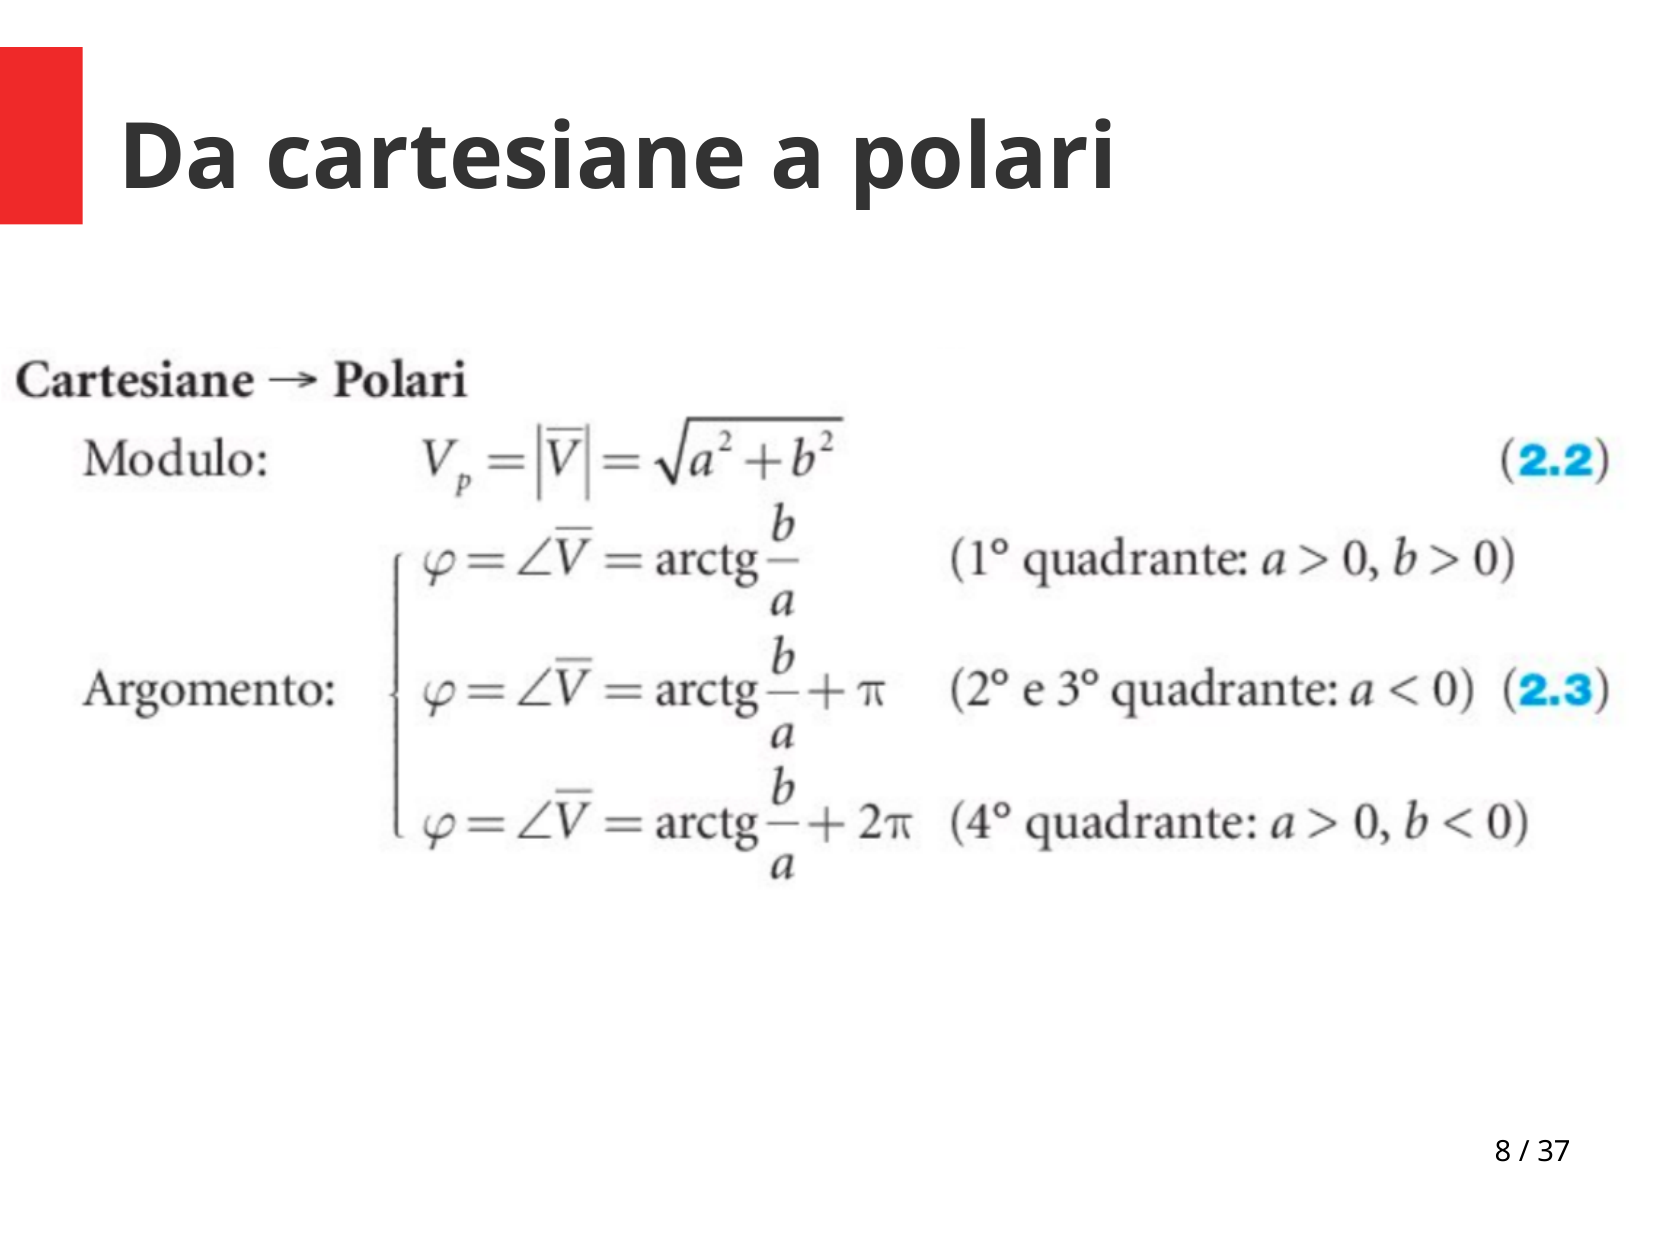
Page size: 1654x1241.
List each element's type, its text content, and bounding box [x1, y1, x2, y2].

title Da cartesiane a polari [118, 49, 1571, 257]
picture [1, 347, 1654, 897]
